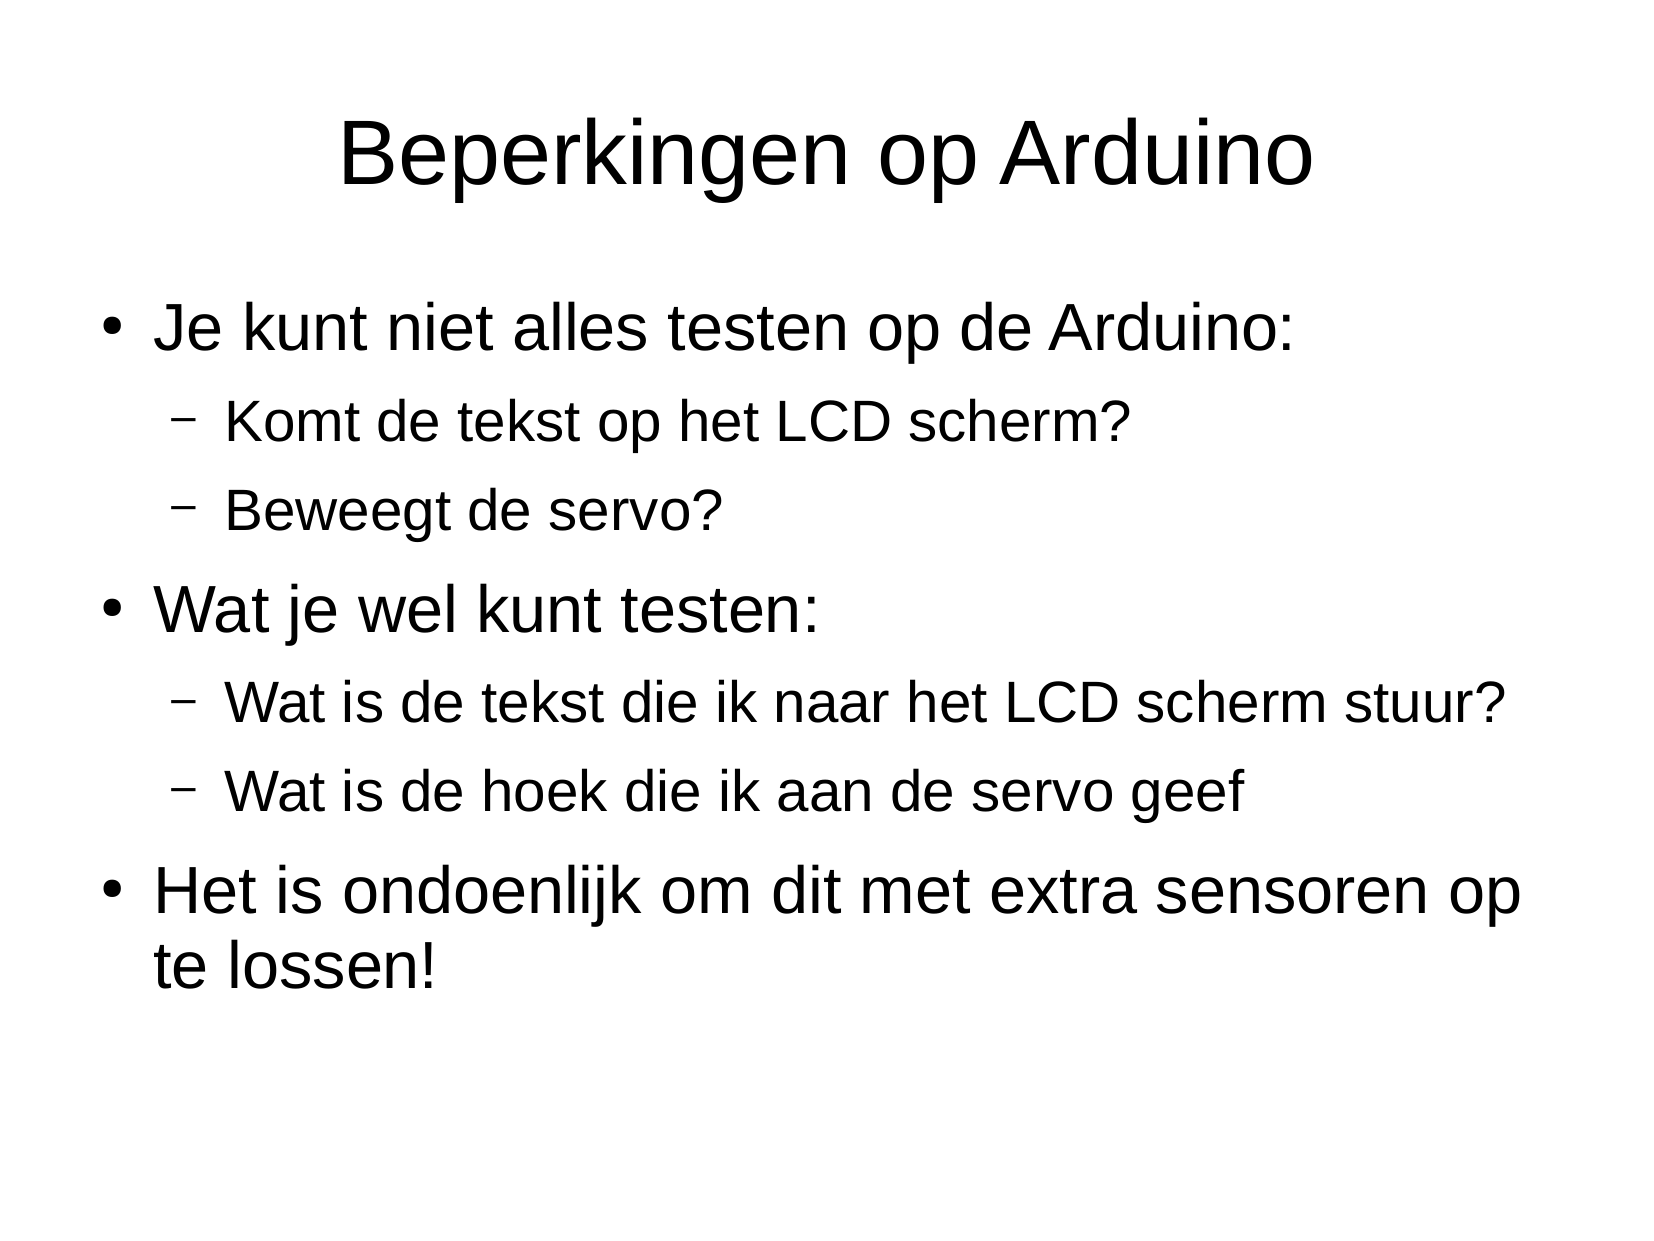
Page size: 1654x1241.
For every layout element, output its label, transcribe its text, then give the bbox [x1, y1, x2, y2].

title Beperkingen op Arduino [82, 49, 1571, 257]
list Je kunt niet alles testen op de Arduino: Komt de tekst op het LCD scherm? Beweegt de servo? Wat je wel kunt testen: Wat is de tekst die ik naar het LCD scherm stuur? Wat is de hoek die ik aan de servo geef Het is ondoenlijk om dit met extra sensoren op te lossen! [82, 290, 1571, 1010]
